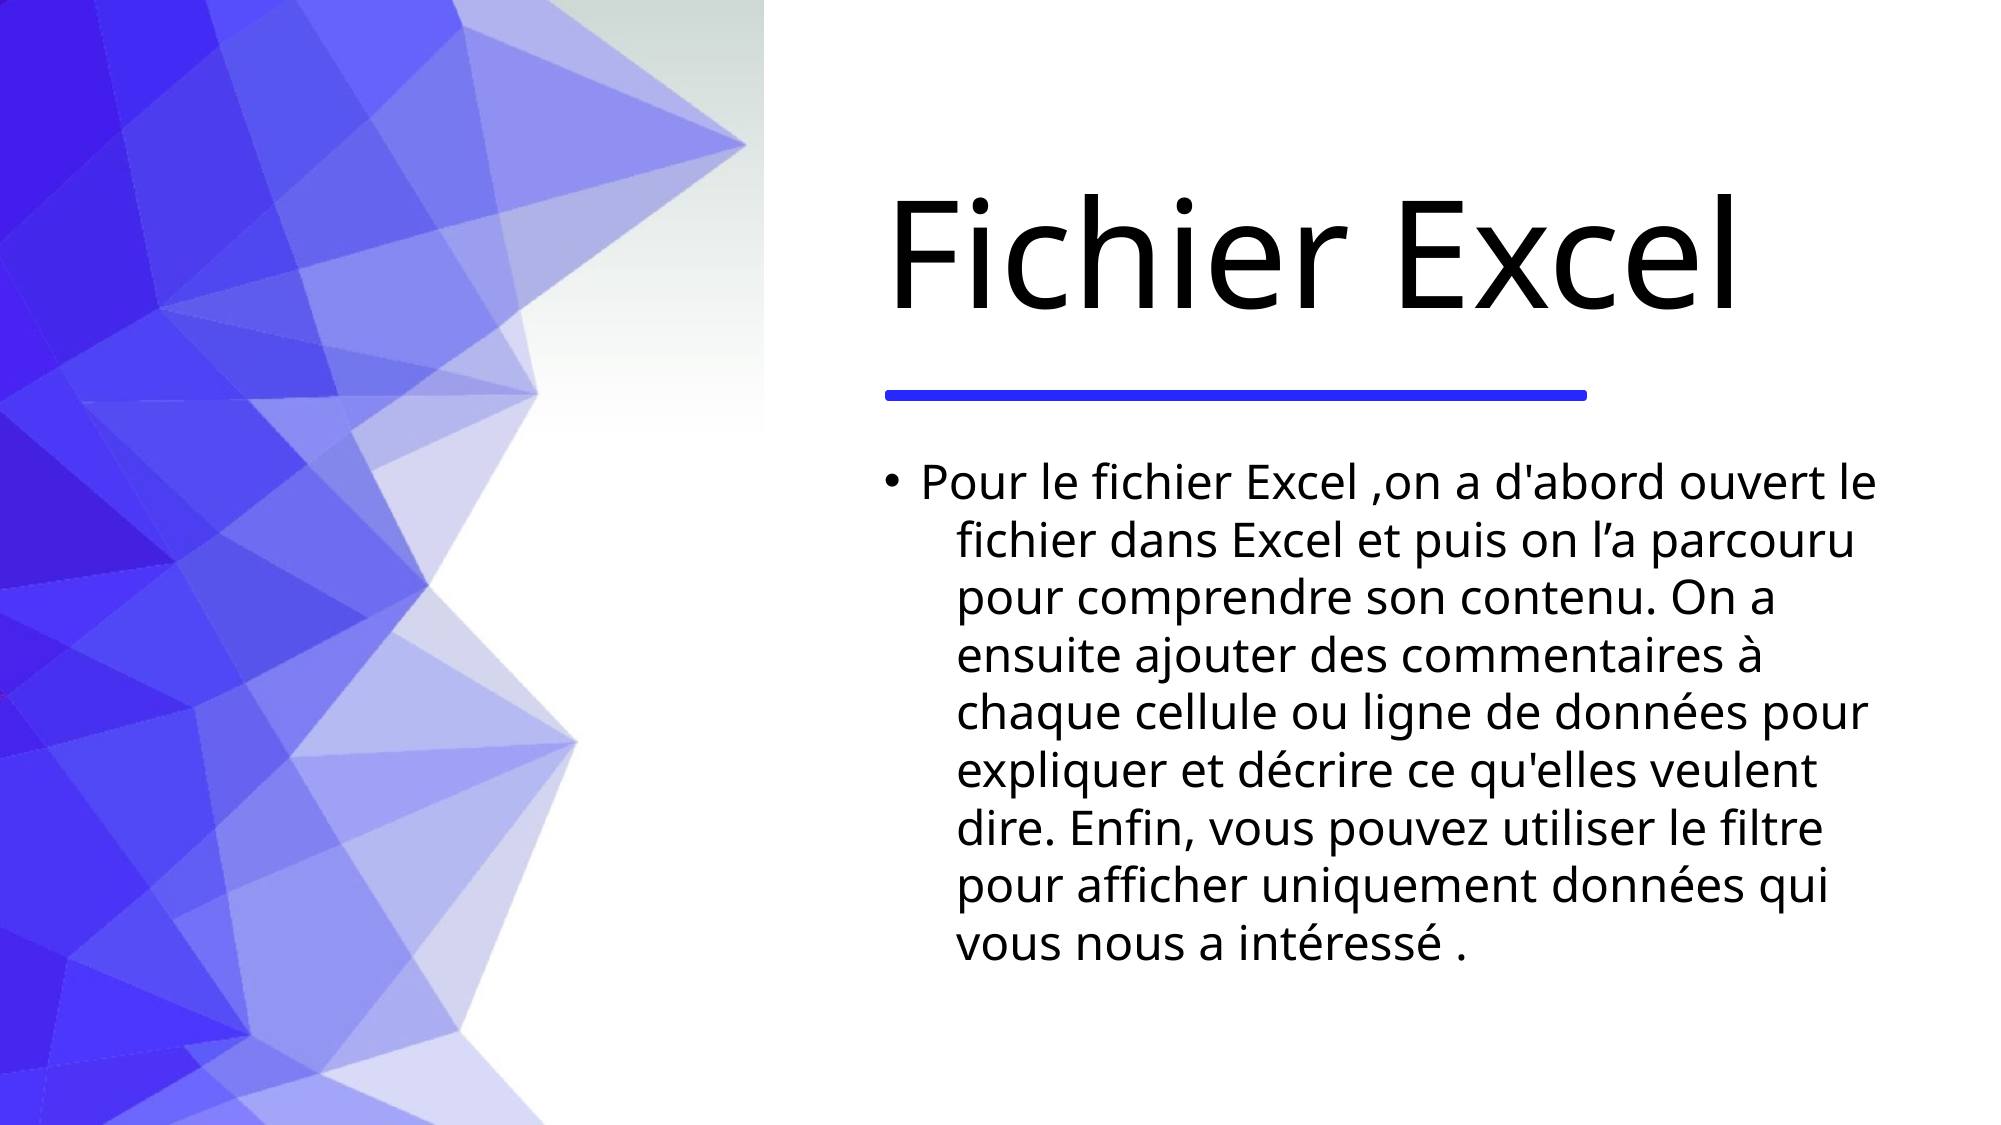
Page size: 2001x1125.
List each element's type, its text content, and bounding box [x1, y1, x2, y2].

text_box [764, 0, 2000, 1125]
picture [0, 0, 764, 1125]
title Fichier Excel [869, 53, 1895, 347]
list Pour le fichier Excel ,on a d'abord ouvert le fichier dans Excel et puis on l’a parcouru pour comprendre son contenu. On a ensuite ajouter des commentaires à chaque cellule ou ligne de données pour expliquer et décrire ce qu'elles veulent dire. Enfin, vous pouvez utiliser le filtre pour afficher uniquement données qui vous nous a intéressé . [869, 443, 1895, 1016]
